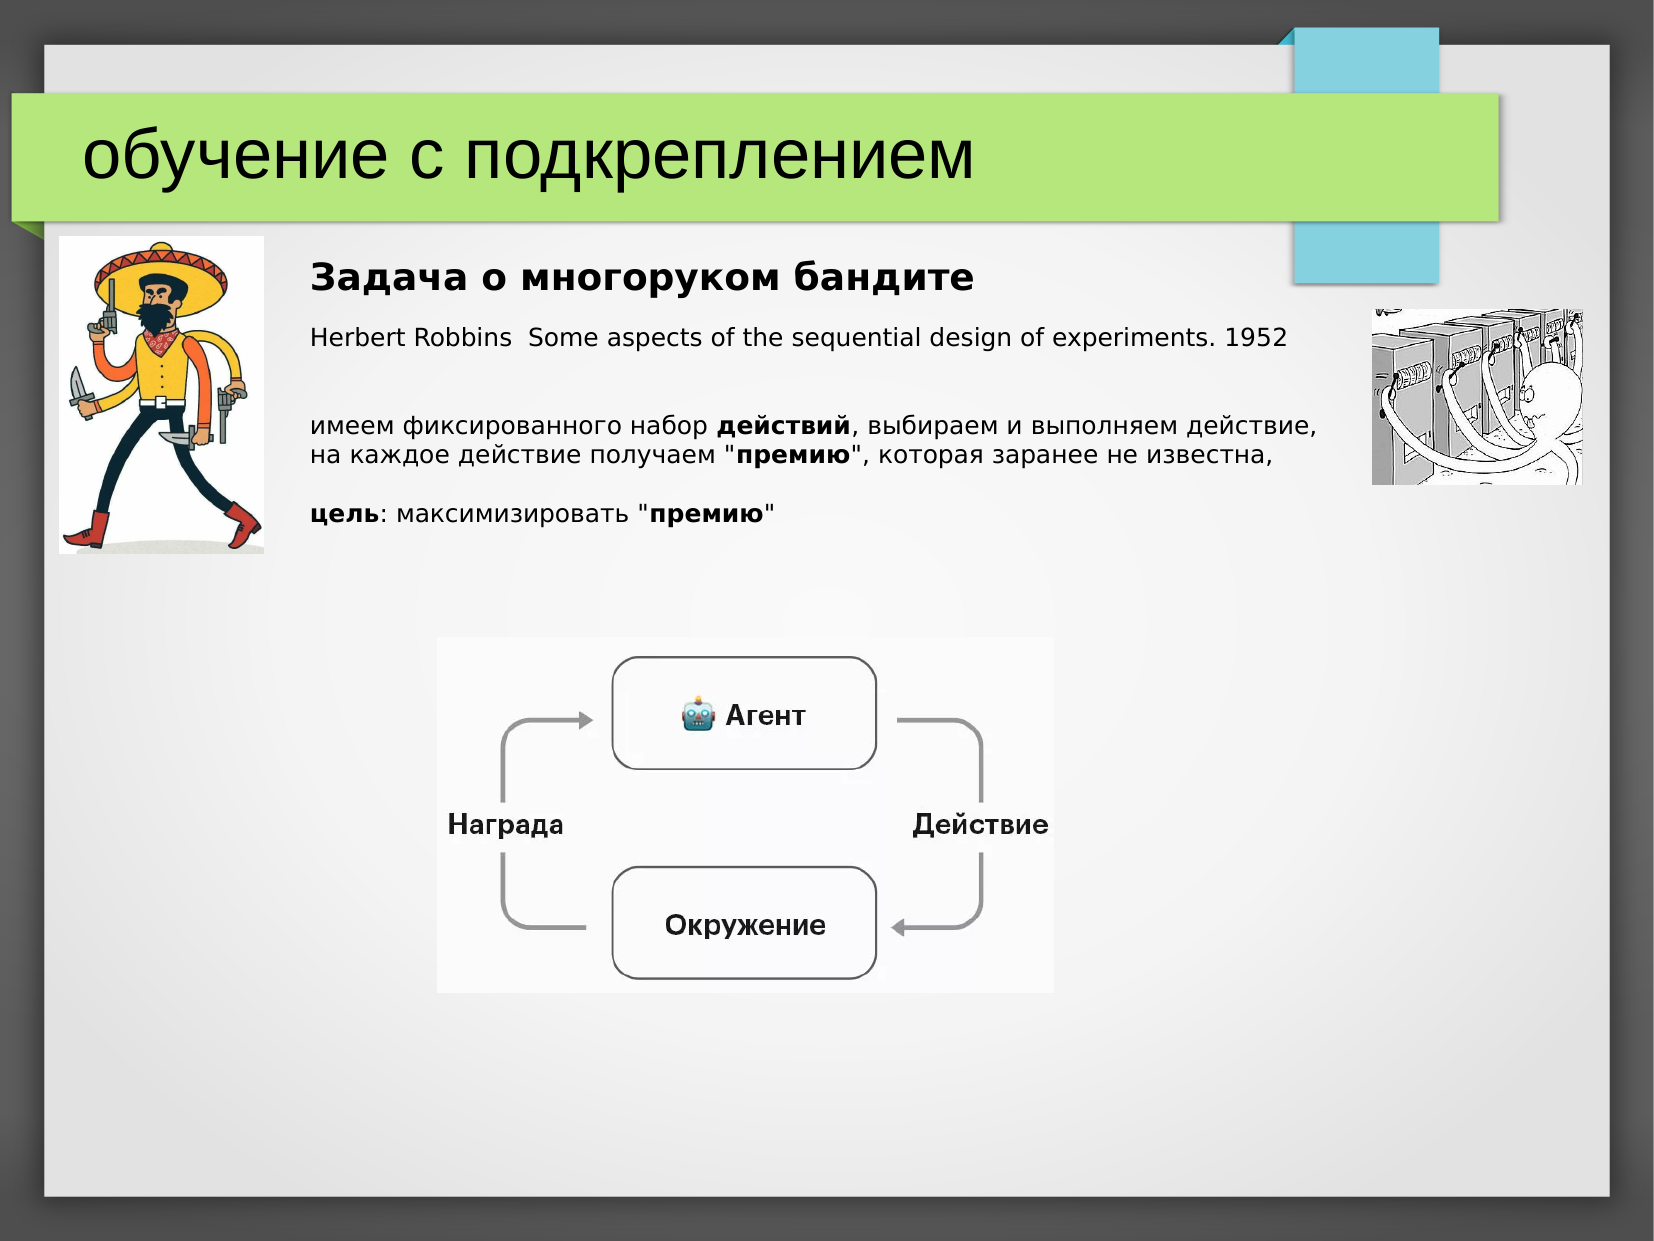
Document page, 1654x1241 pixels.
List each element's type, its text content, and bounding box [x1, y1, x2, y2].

text_box Задача о многоруком бандите Herbert Robbins Some aspects of the sequential design of experiments. 1952 имеем фиксированного набор действий, выбираем и выполняем действие, на каждое действие получаем "премию", которая заранее не известна, цель: максимизировать "премию" [295, 248, 1406, 560]
title обучение с подкреплением [82, 94, 1264, 213]
picture [0, 0, 1654, 1241]
